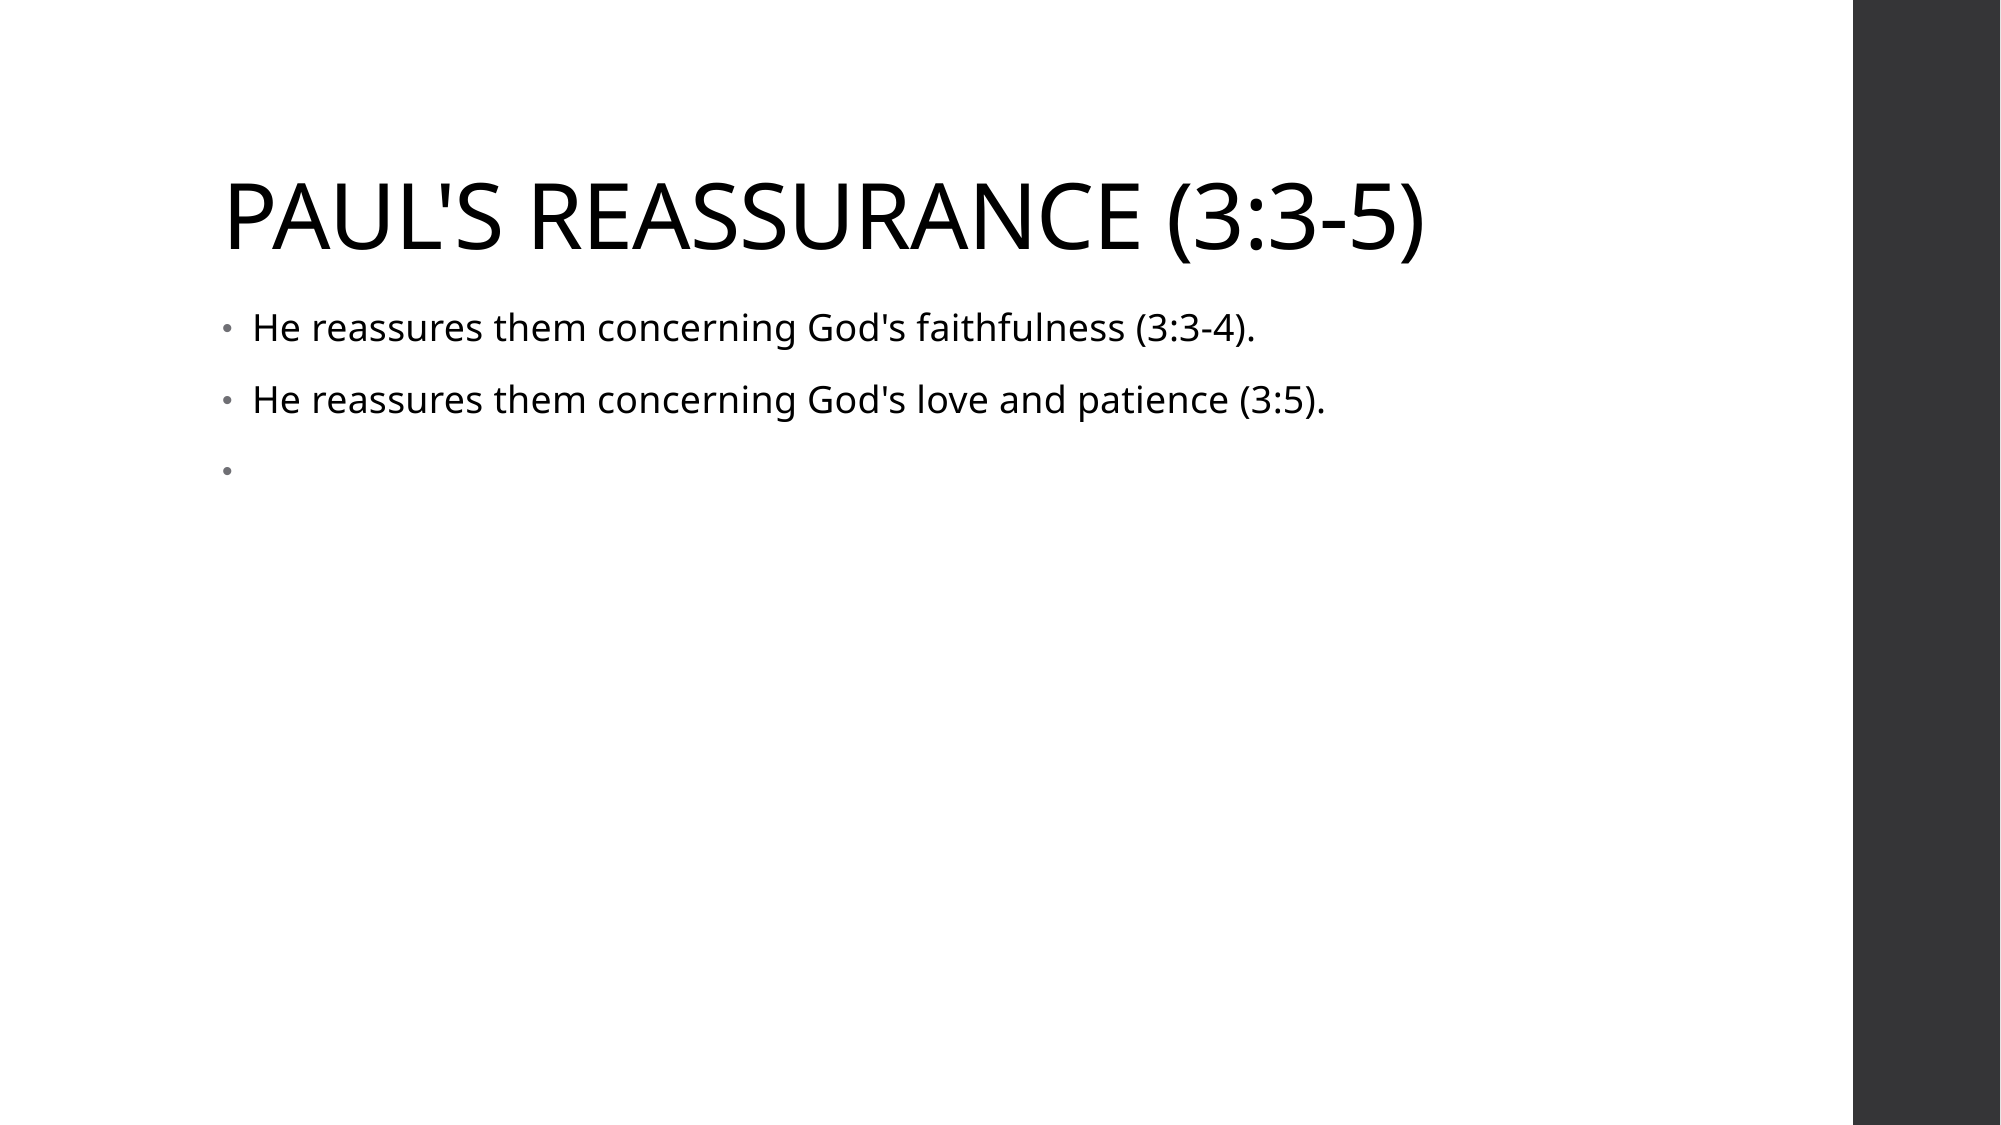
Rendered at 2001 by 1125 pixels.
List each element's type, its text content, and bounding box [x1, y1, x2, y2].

title PAUL'S REASSURANCE (3:3-5) [206, 60, 1797, 278]
list He reassures them concerning God's faithfulness (3:3-4). He reassures them concerning God's love and patience (3:5). [206, 299, 1617, 1014]
